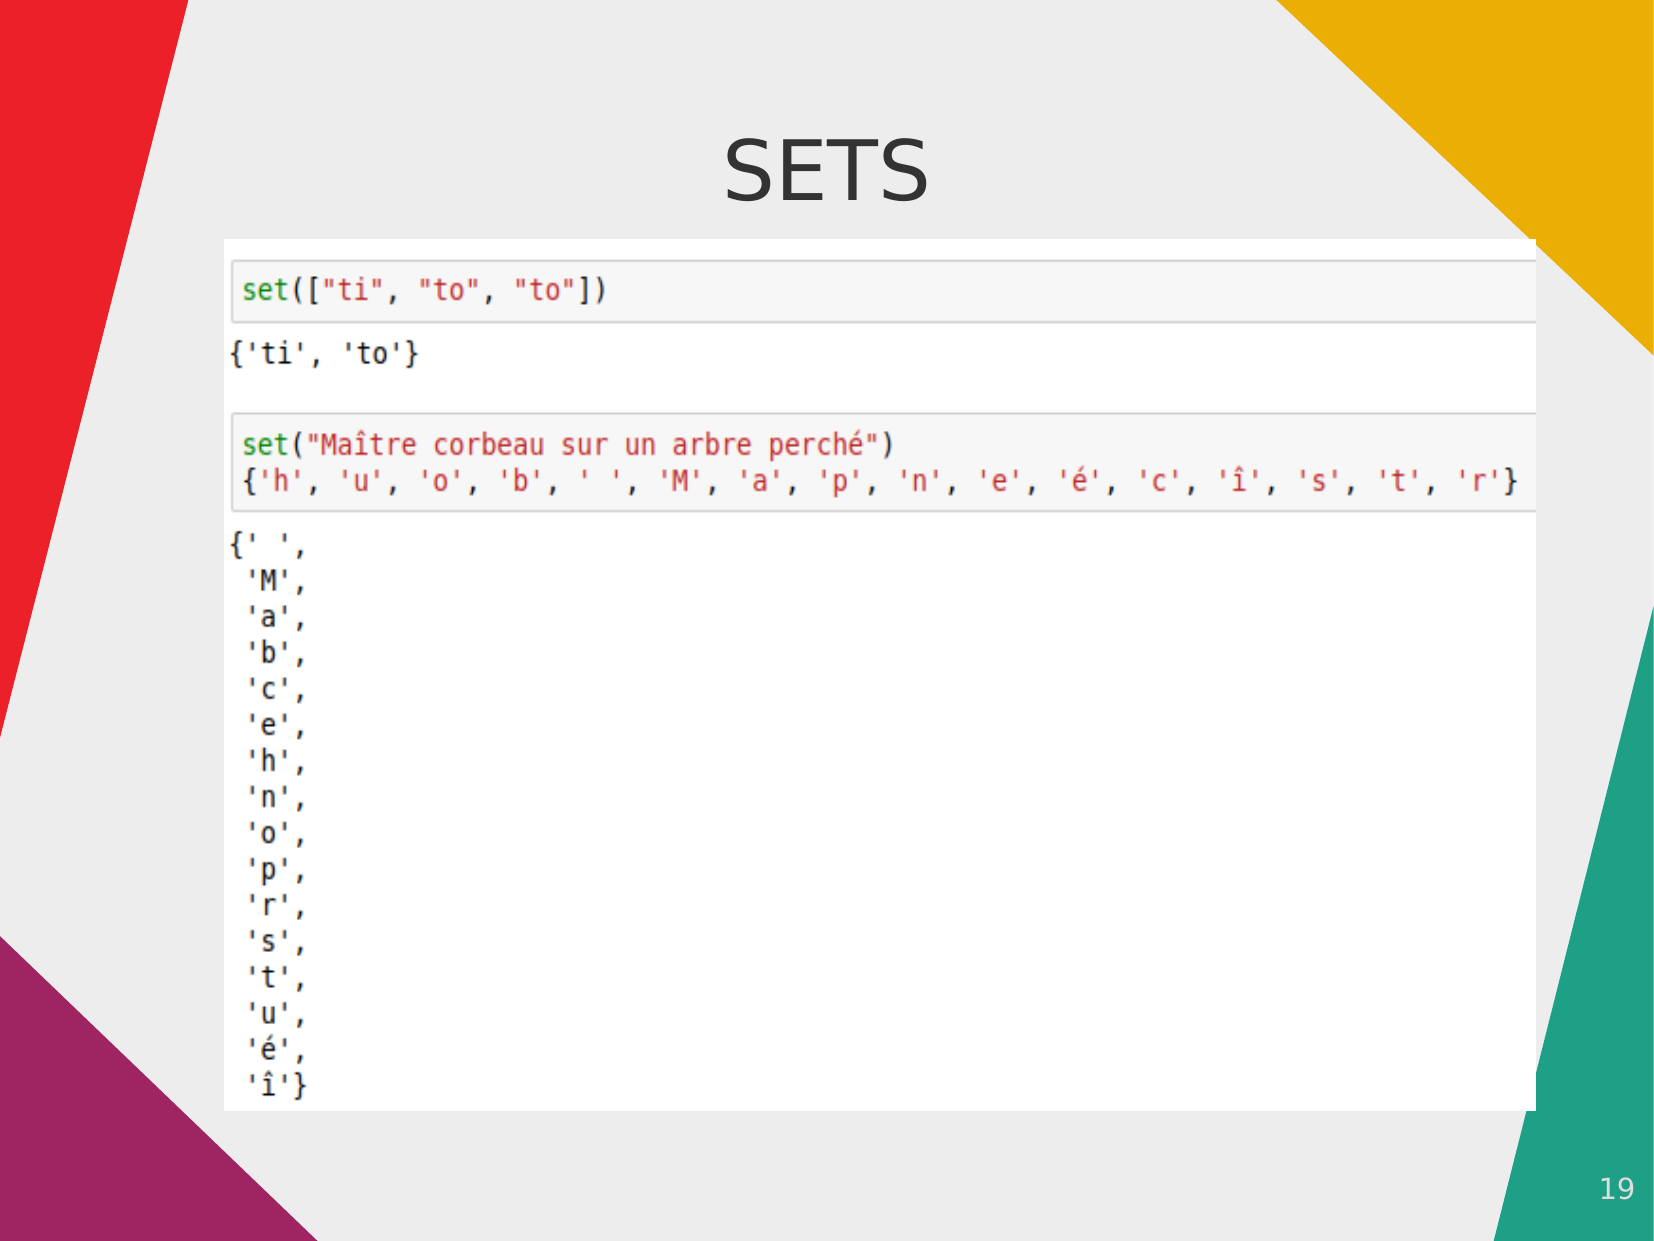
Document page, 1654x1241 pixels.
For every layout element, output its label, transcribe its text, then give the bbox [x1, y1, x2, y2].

title SETS [114, 73, 1539, 271]
picture [224, 239, 1536, 1111]
